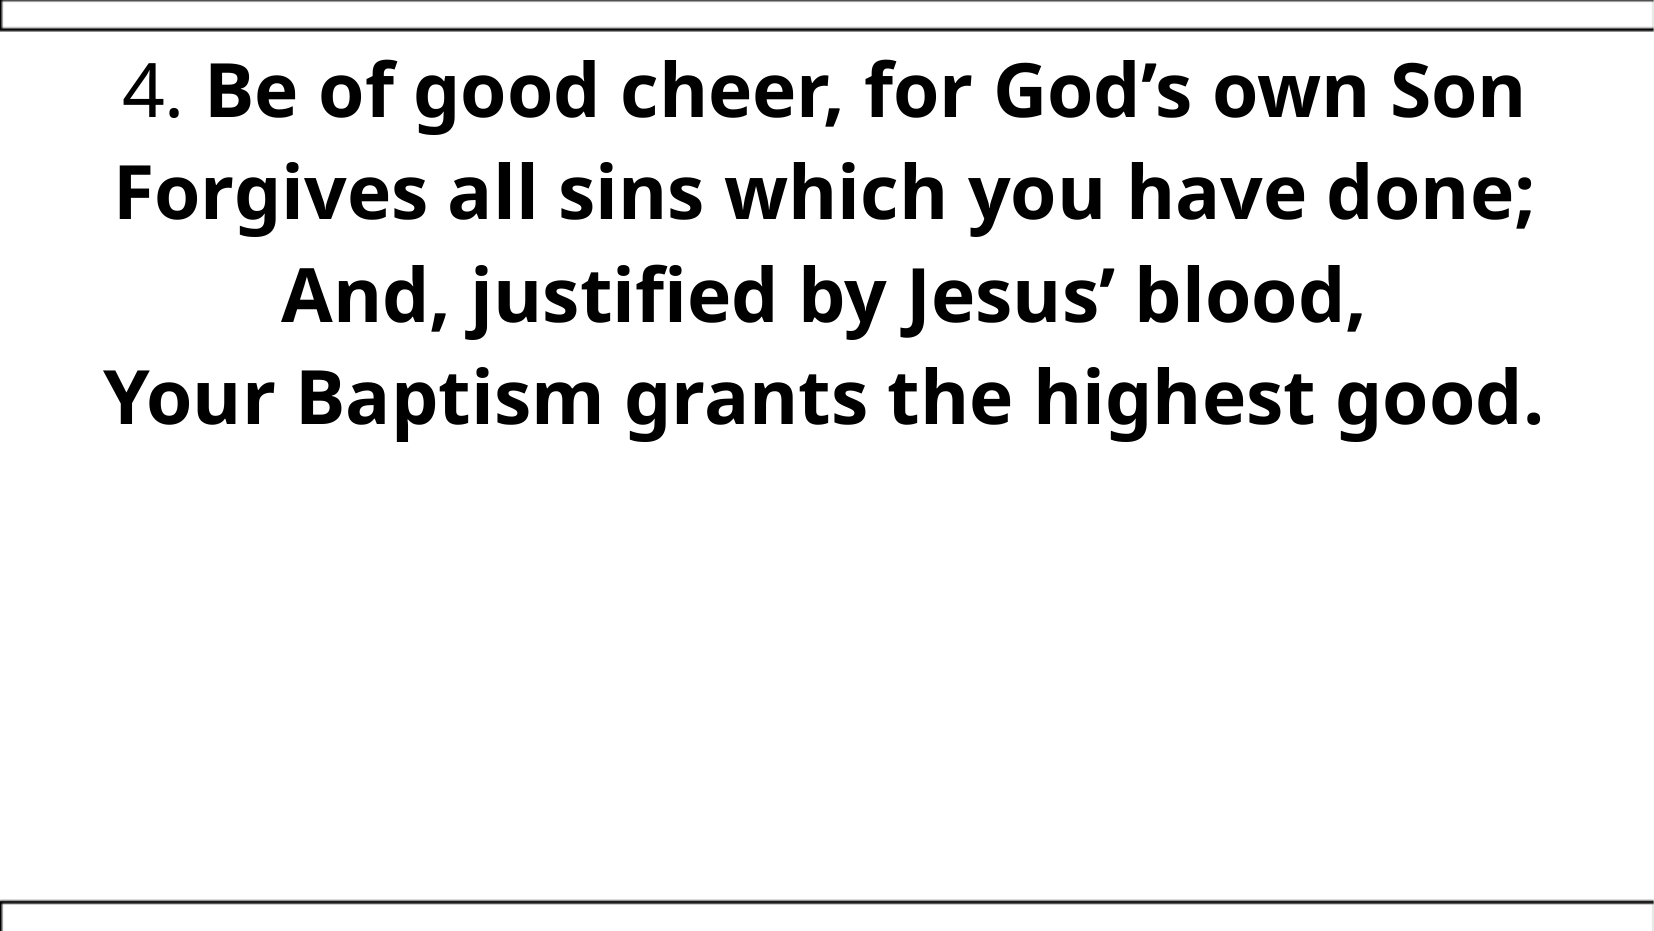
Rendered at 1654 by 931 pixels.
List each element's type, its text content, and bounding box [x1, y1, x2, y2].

picture [0, 0, 1654, 931]
text_box 4. Be of good cheer, for God’s own Son Forgives all sins which you have done; And, justified by Jesus’ blood, Your Baptism grants the highest good. [75, 30, 1576, 445]
